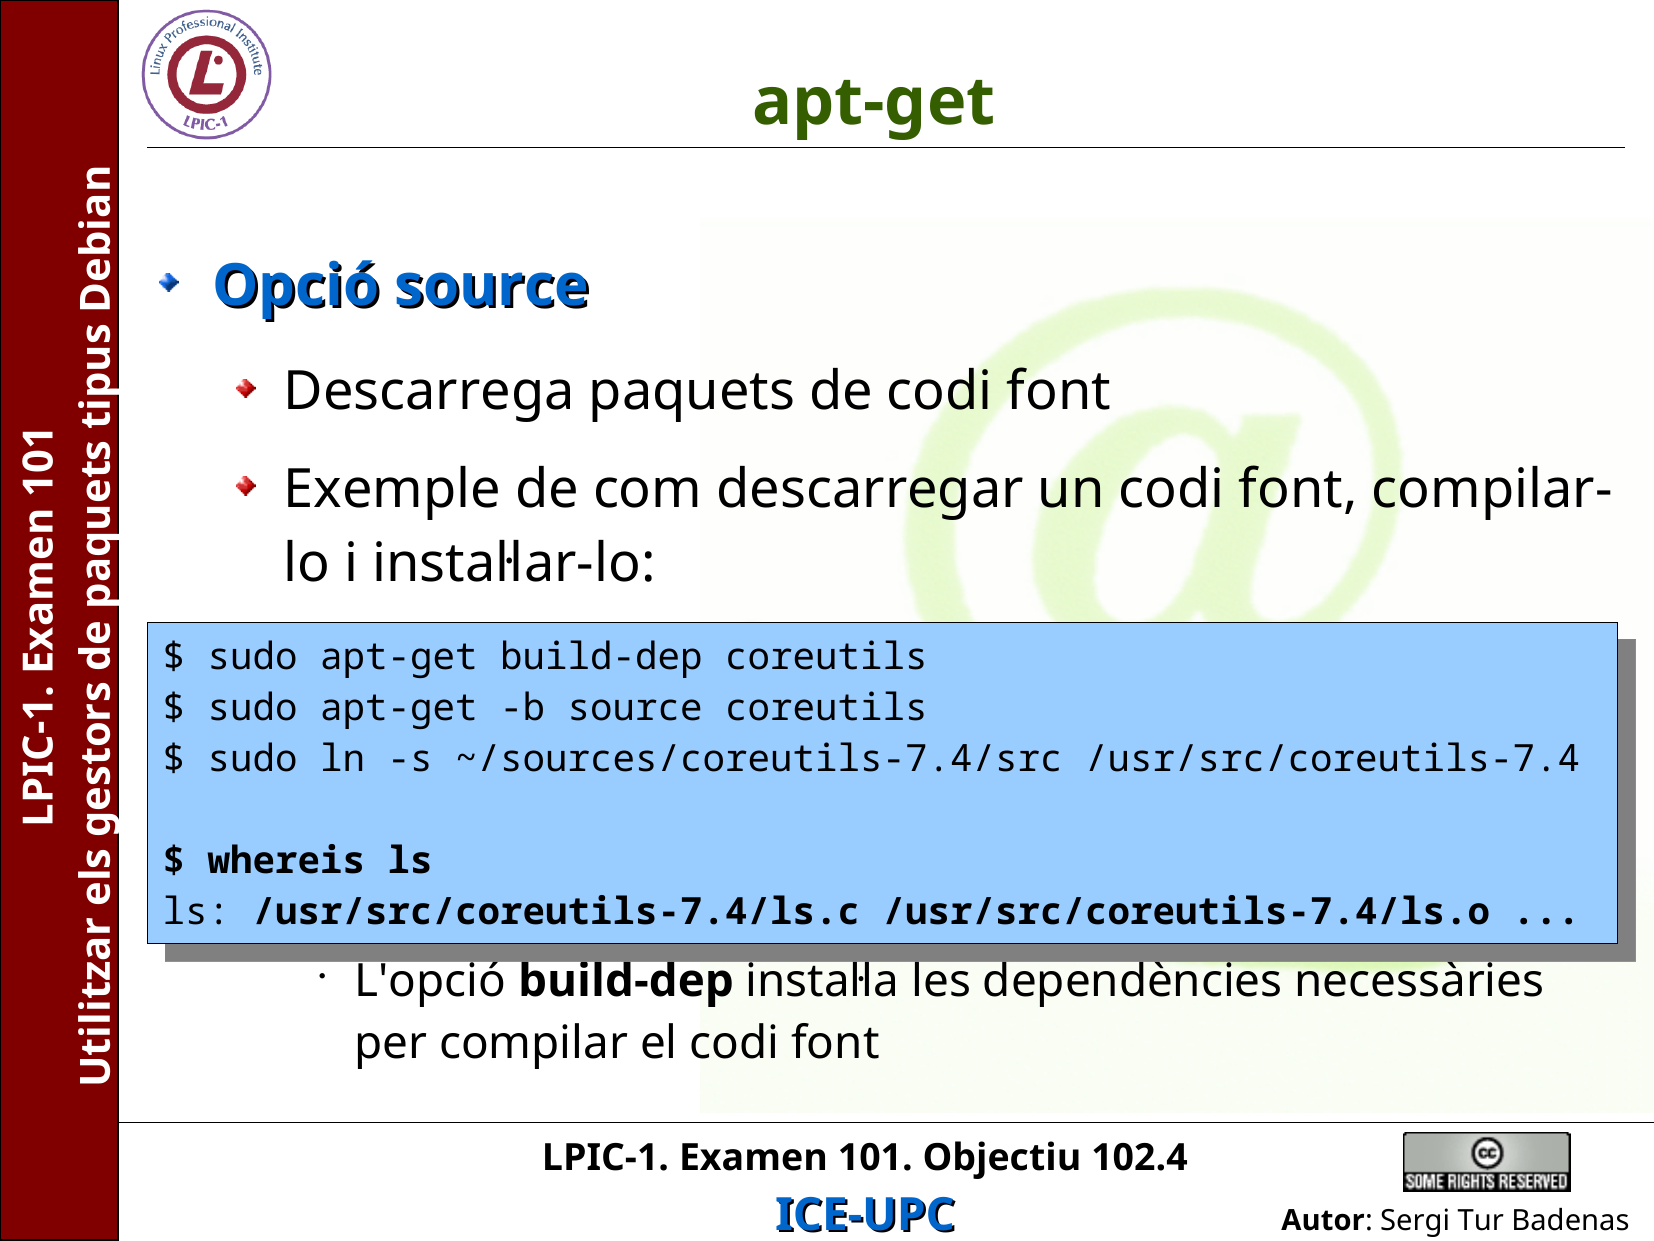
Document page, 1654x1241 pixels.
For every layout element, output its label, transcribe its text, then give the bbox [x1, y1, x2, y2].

picture [135, 5, 277, 55]
text_box $ sudo apt-get build-dep coreutils $ sudo apt-get -b source coreutils $ sudo ln -s ~/sources/coreutils-7.4/src /usr/src/coreutils-7.4 $ whereis ls ls: /usr/src/coreutils-7.4/ls.c /usr/src/coreutils-7.4/ls.o ... [147, 622, 1618, 899]
title apt-get [129, 55, 1619, 142]
picture [1403, 1132, 1571, 1192]
list Opció source Descarrega paquets de codi font Exemple de com descarregar un codi font, compilar-lo i instal·lar-lo: L'opció build-dep instal·la les dependències necessàries per compilar el codi font [141, 242, 1630, 1078]
picture [700, 217, 1654, 1113]
